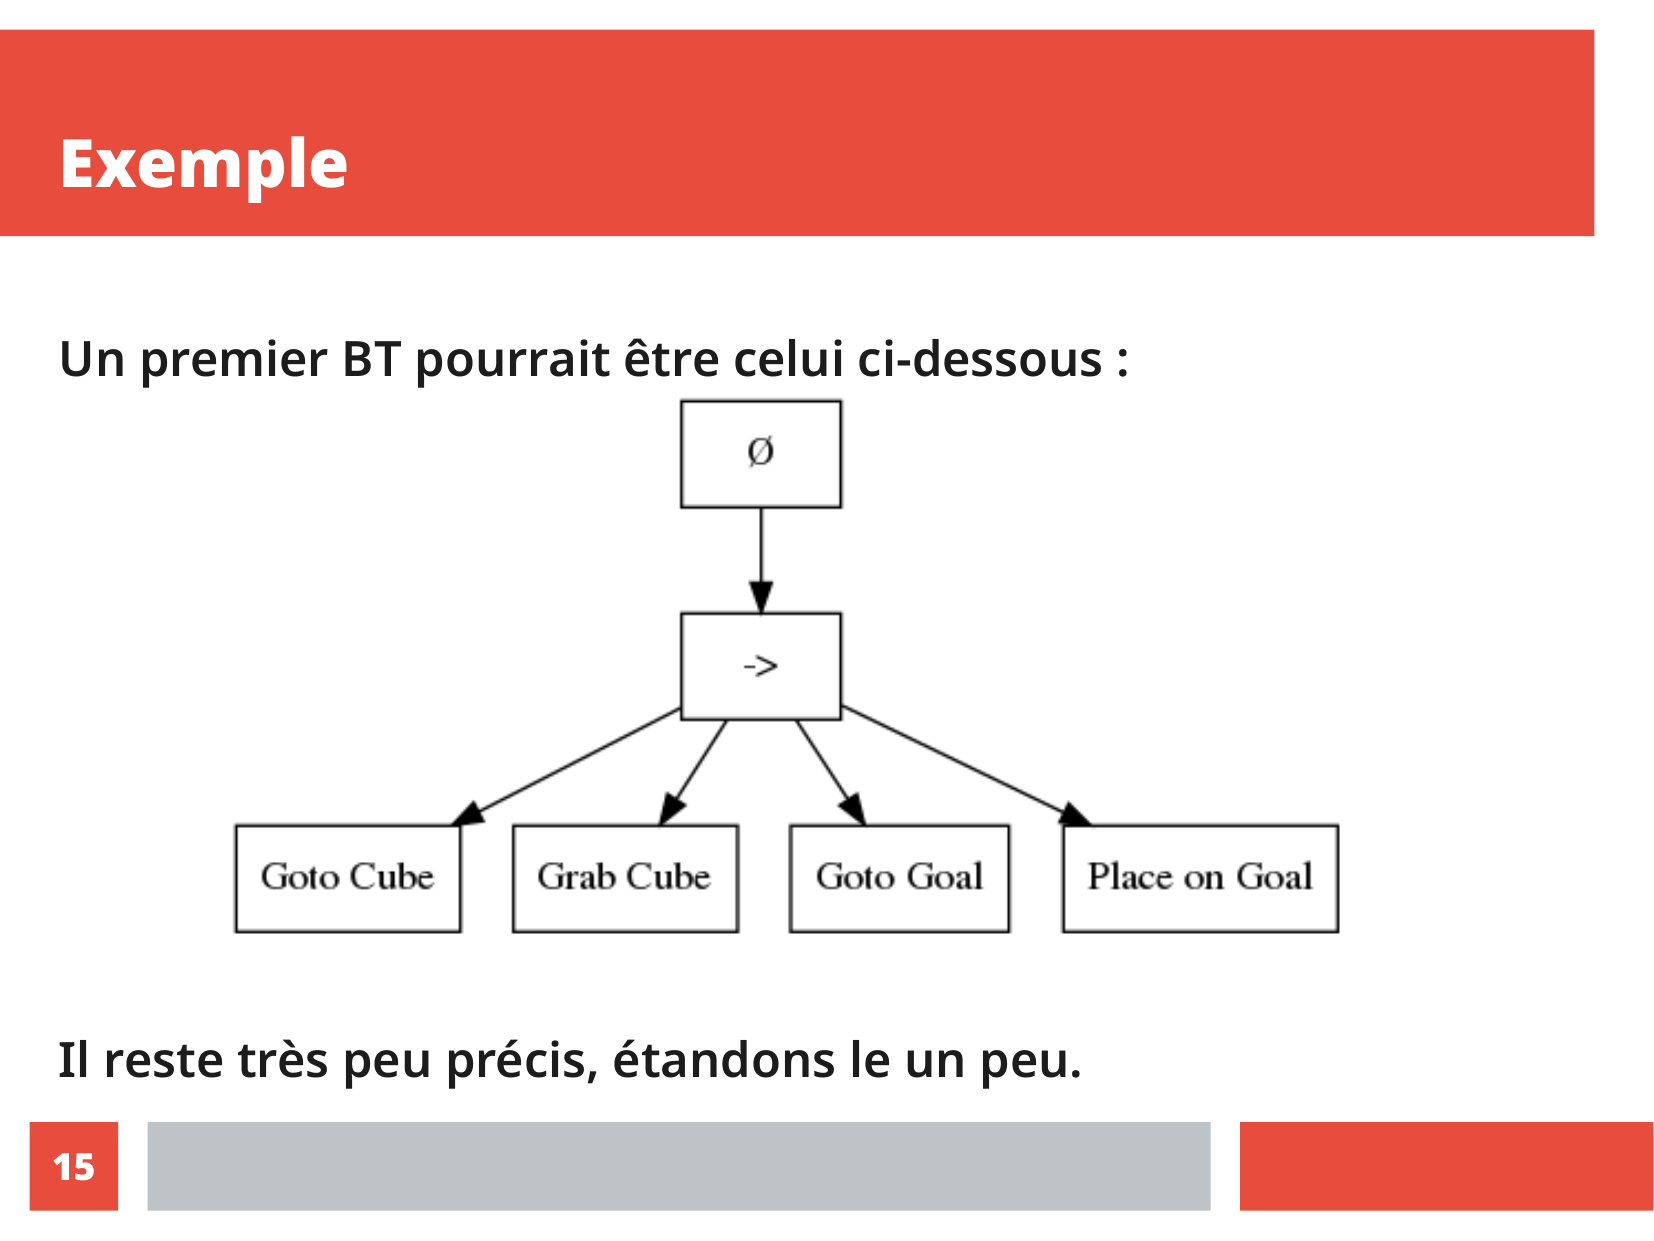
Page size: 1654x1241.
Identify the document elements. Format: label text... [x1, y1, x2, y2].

list Un premier BT pourrait être celui ci-dessous : Il reste très peu précis, étandons le un peu. [59, 324, 1565, 1093]
picture [225, 390, 1351, 946]
title Exemple [59, 59, 1595, 207]
